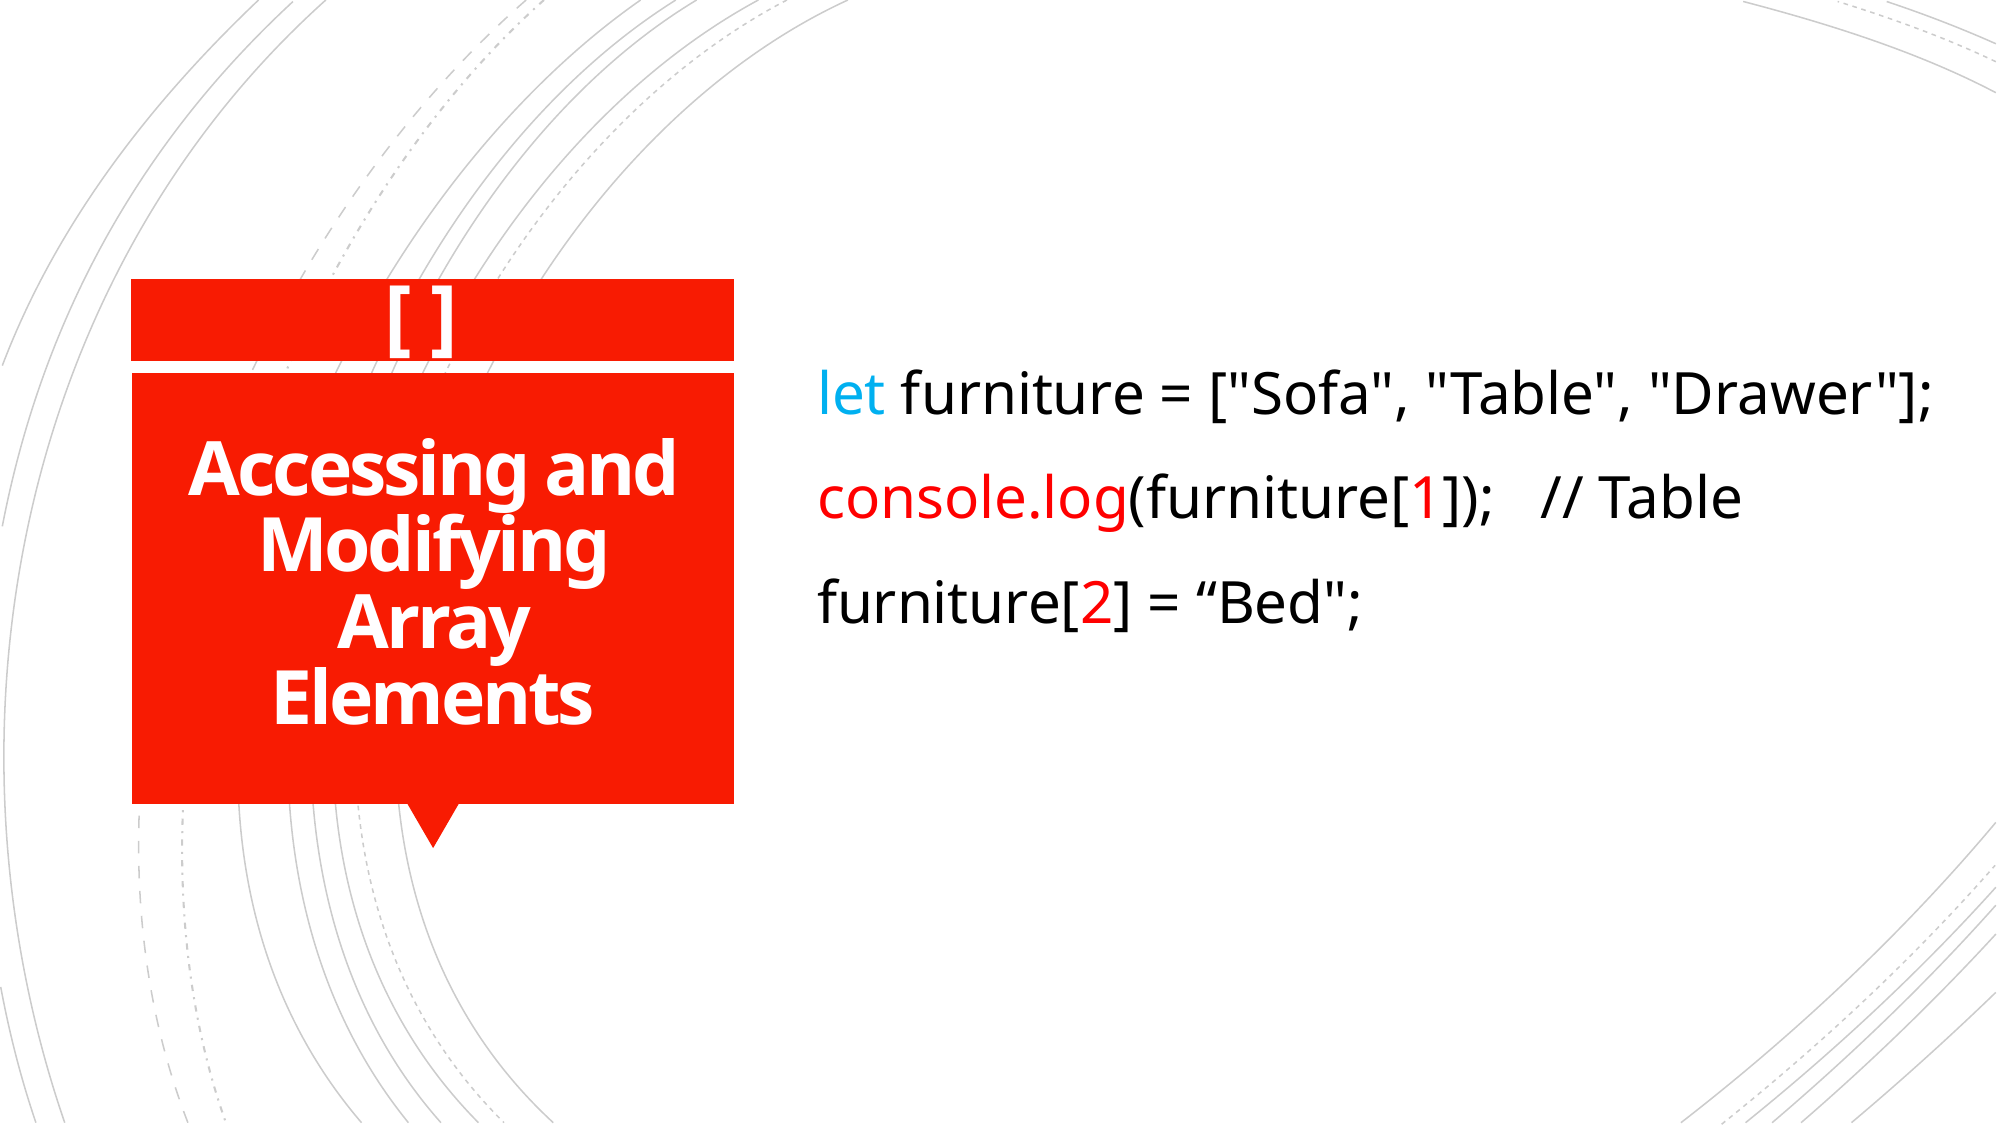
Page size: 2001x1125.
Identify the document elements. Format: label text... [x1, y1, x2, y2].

title Accessing and Modifying Array Elements [145, 385, 720, 789]
list let furniture = ["Sofa", "Table", "Drawer"]; console.log(furniture[1]); // Table furniture[2] = “Bed"; [802, 335, 1966, 747]
text_box [ ] [238, 211, 604, 428]
